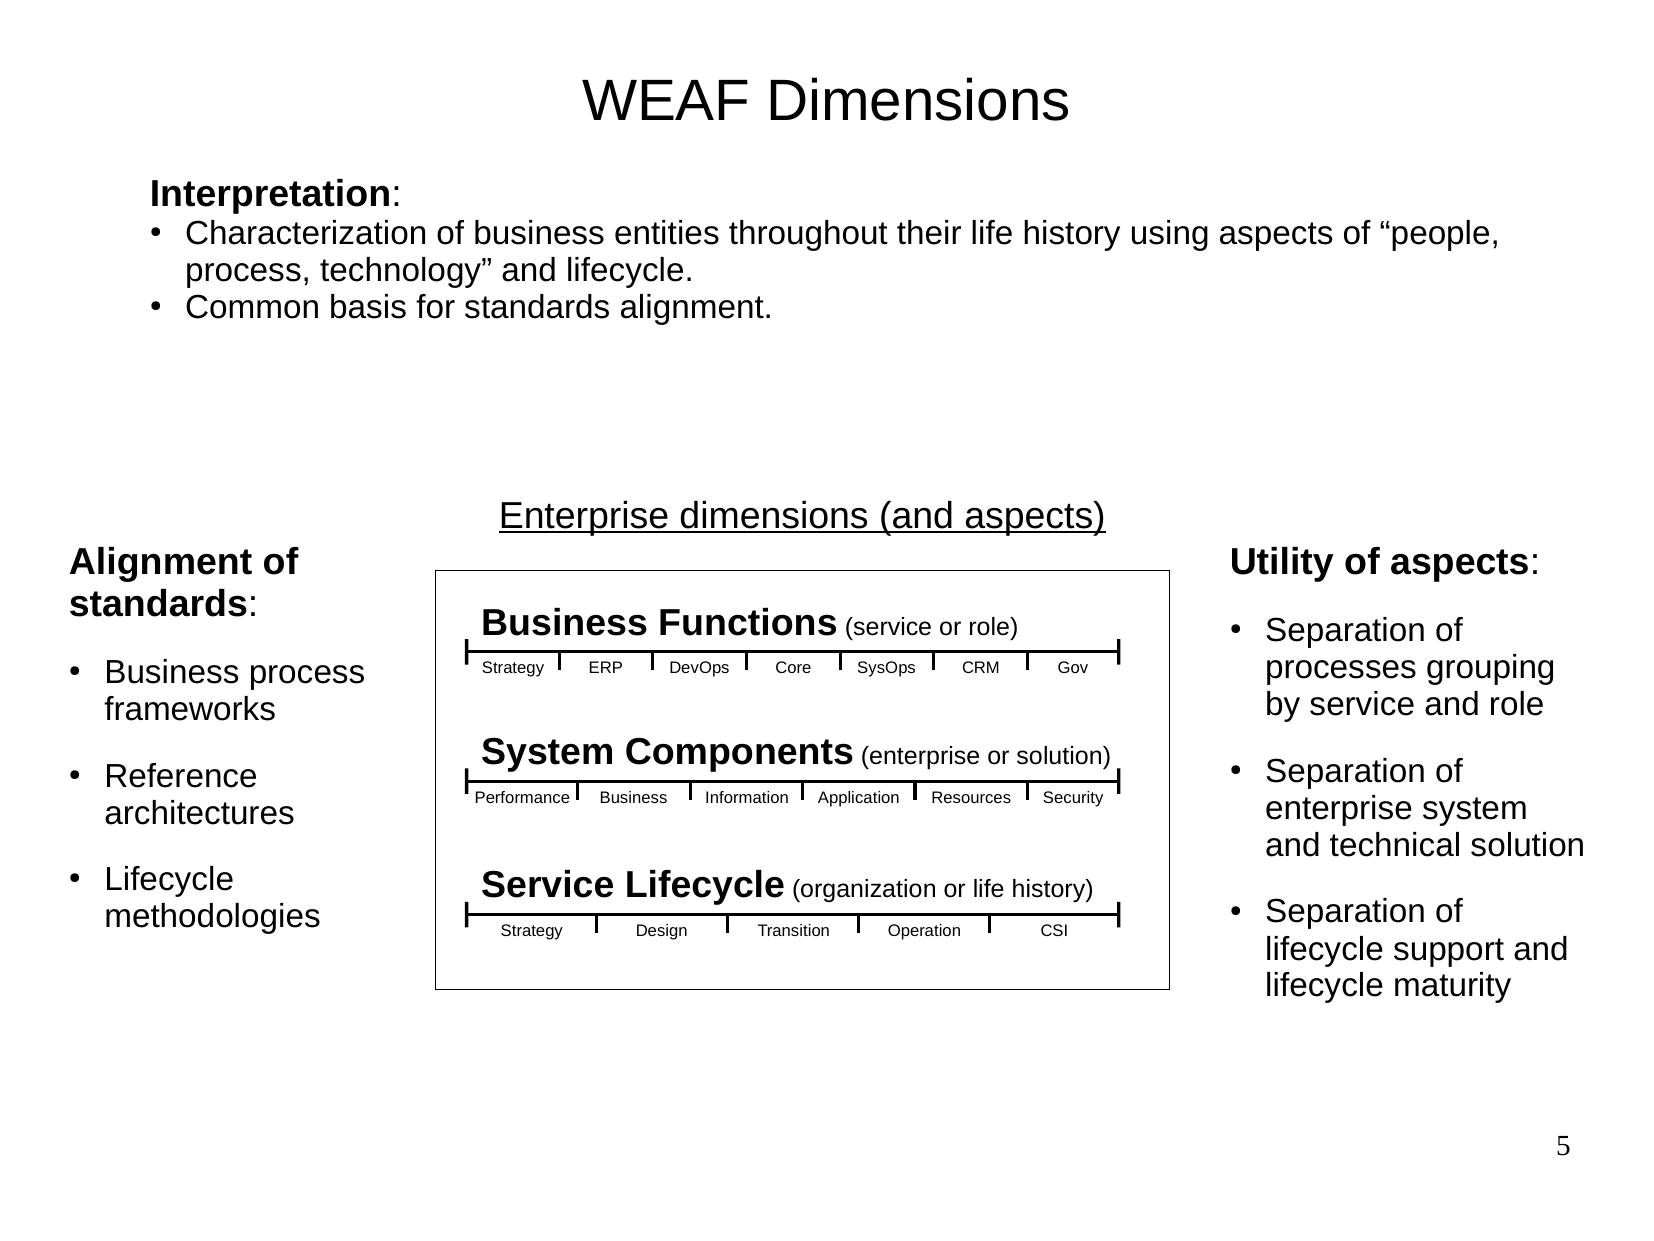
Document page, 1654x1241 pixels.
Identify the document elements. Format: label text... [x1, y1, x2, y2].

picture [435, 570, 1170, 990]
title WEAF Dimensions [82, 49, 1571, 151]
text_box Utility of aspects: Separation of processes grouping by service and role Separation of enterprise system and technical solution Separation of lifecycle support and lifecycle maturity [1215, 532, 1606, 1049]
text_box Alignment of standards: Business process frameworks Reference architectures Lifecycle methodologies [54, 532, 400, 943]
text_box Interpretation: Characterization of business entities throughout their life history using aspects of “people, process, technology” and lifecycle. Common basis for standards alignment. [135, 165, 1546, 333]
